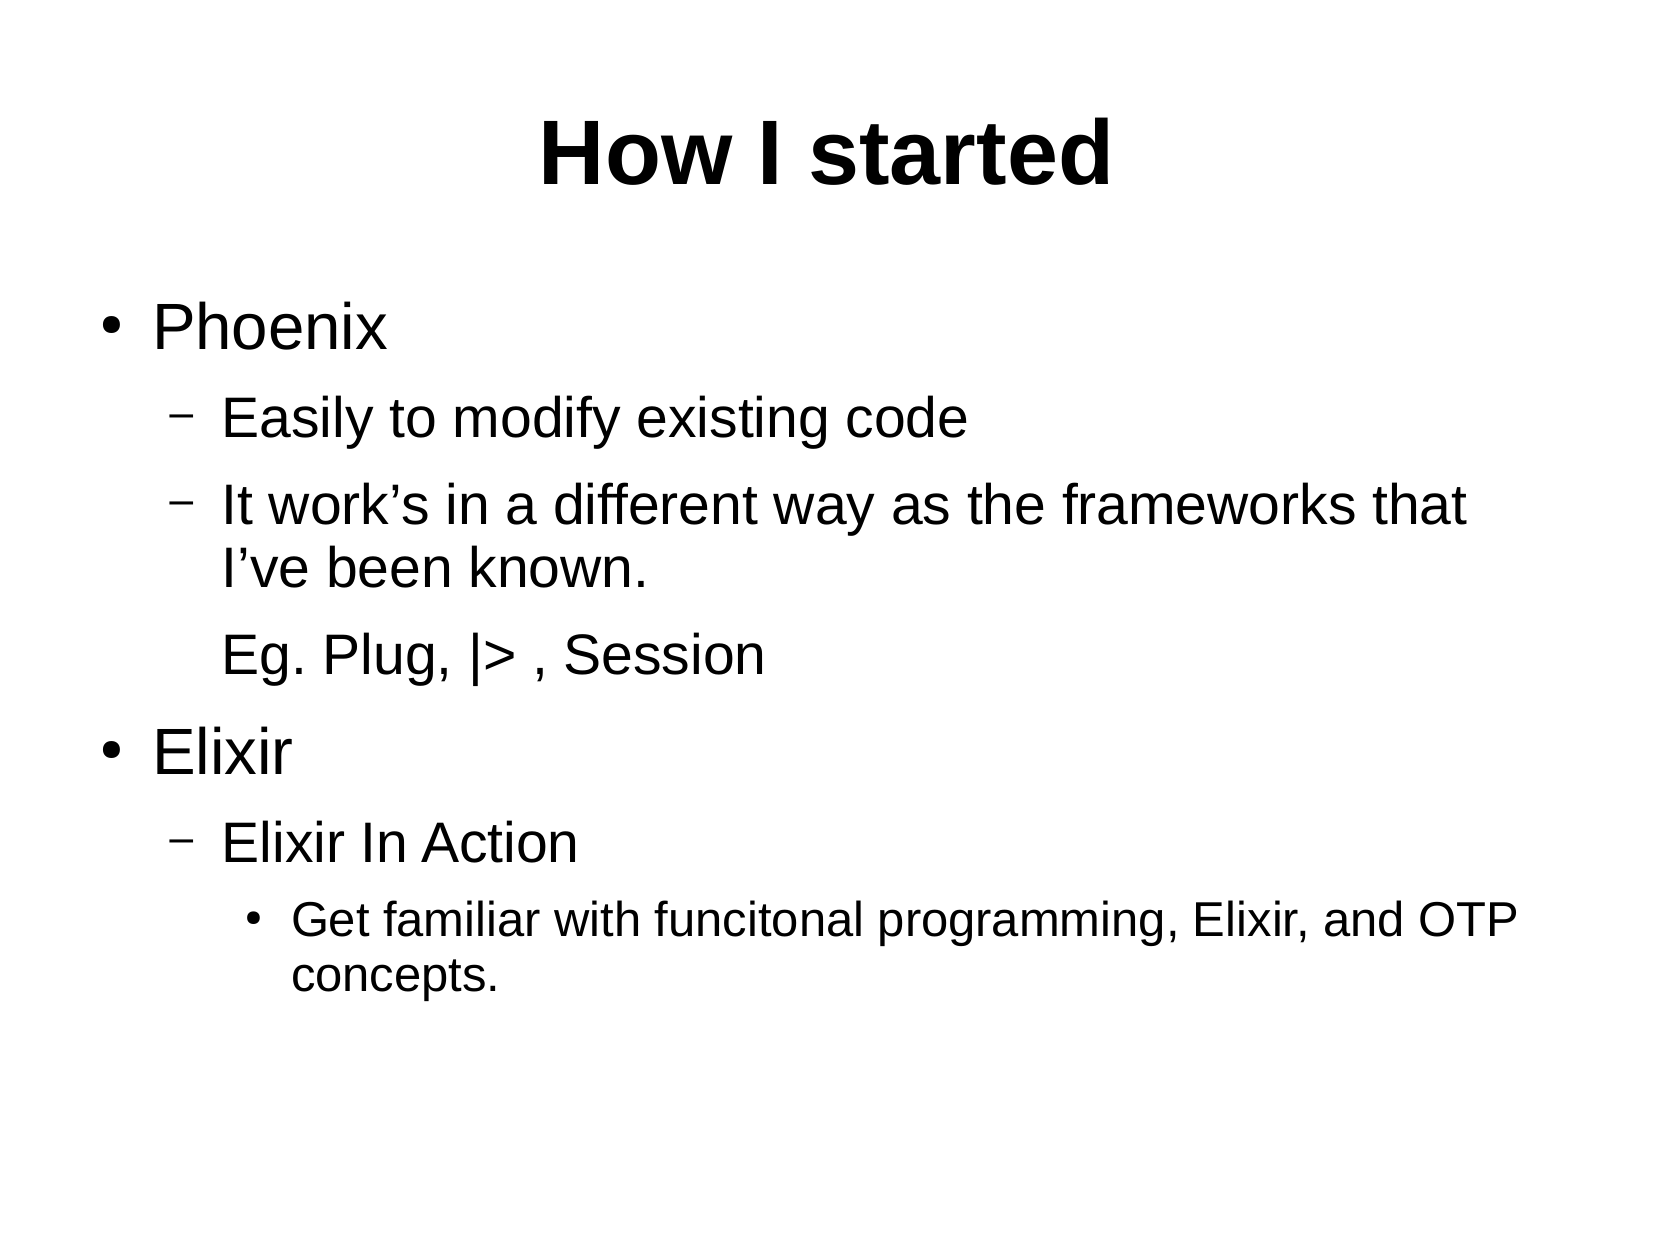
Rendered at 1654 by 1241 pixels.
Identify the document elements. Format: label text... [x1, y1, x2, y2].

list Phoenix Easily to modify existing code It work’s in a different way as the frameworks that I’ve been known. Eg. Plug, |> , Session Elixir Elixir In Action Get familiar with funcitonal programming, Elixir, and OTP concepts. [82, 290, 1571, 1010]
title How I started [82, 49, 1571, 257]
